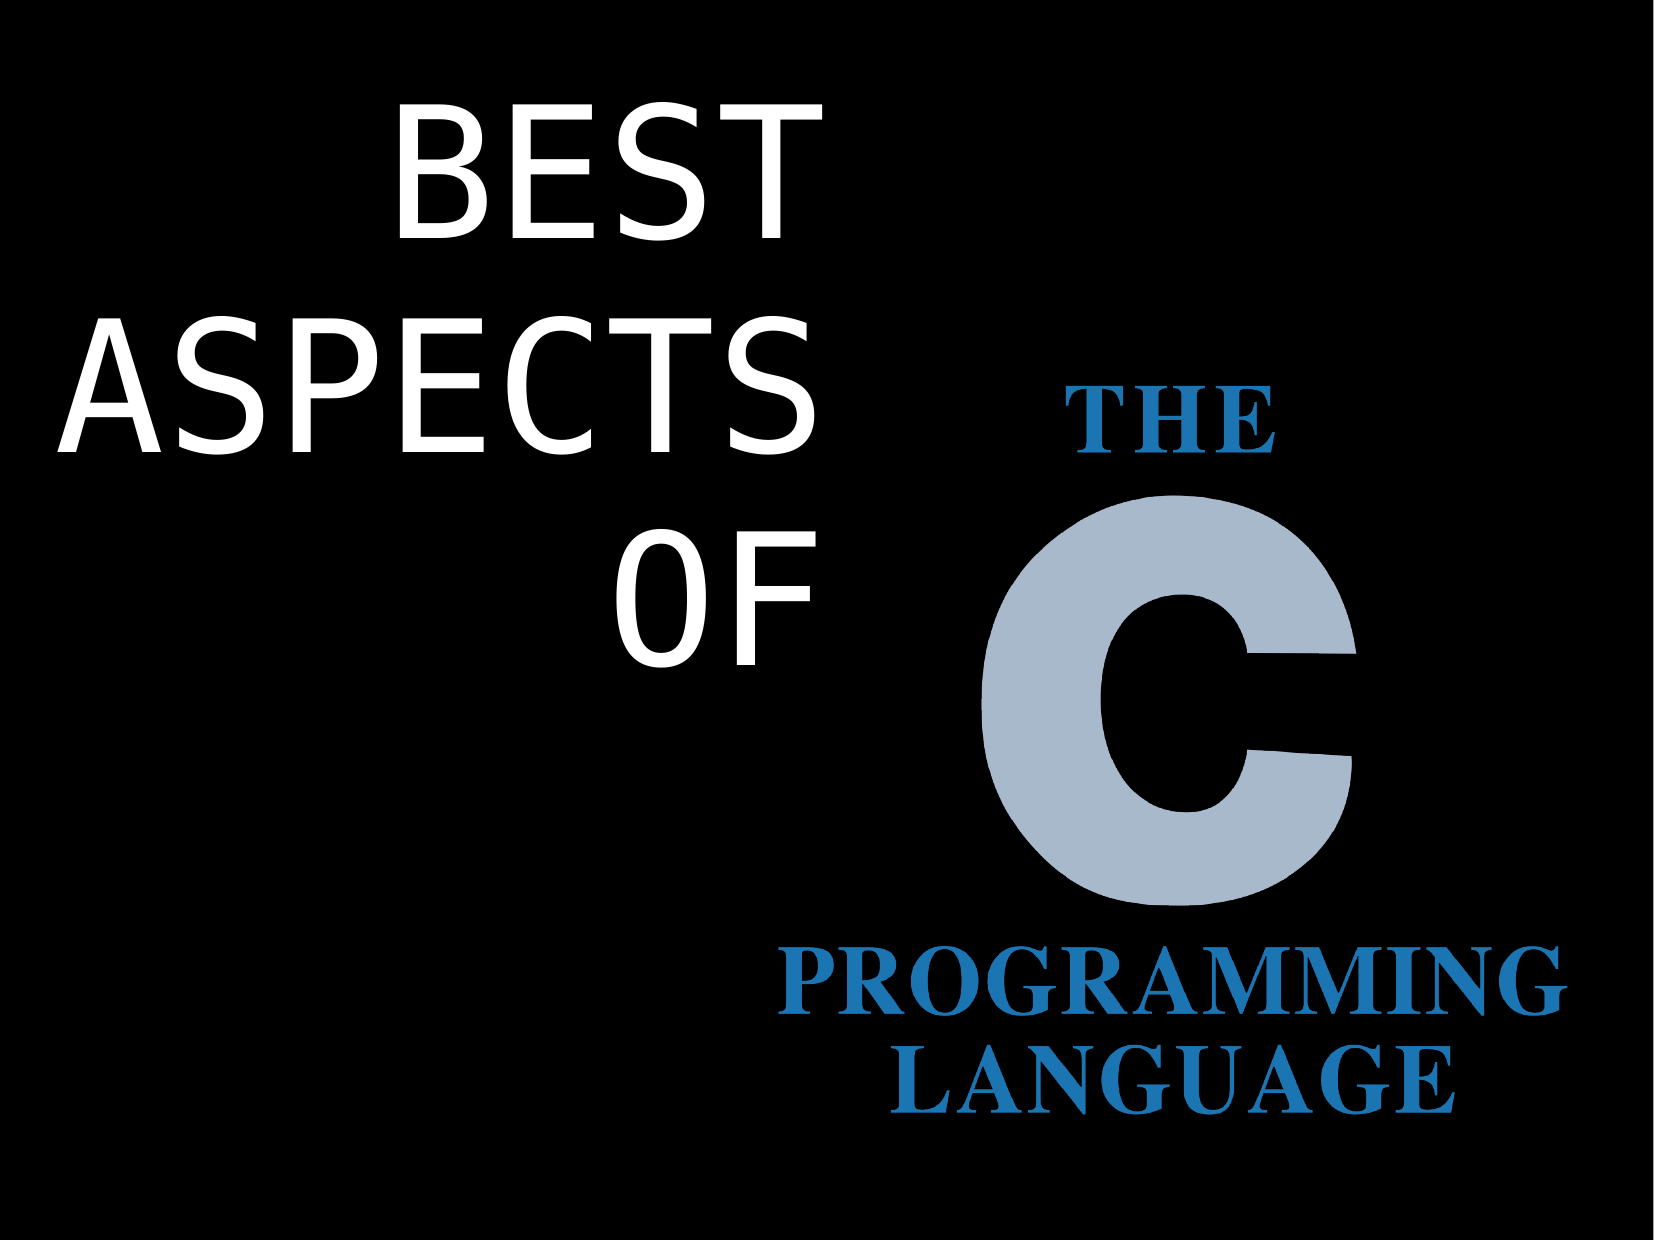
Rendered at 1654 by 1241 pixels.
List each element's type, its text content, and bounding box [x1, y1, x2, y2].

picture [767, 320, 1578, 1182]
title BEST ASPECTS OF [29, 0, 827, 816]
